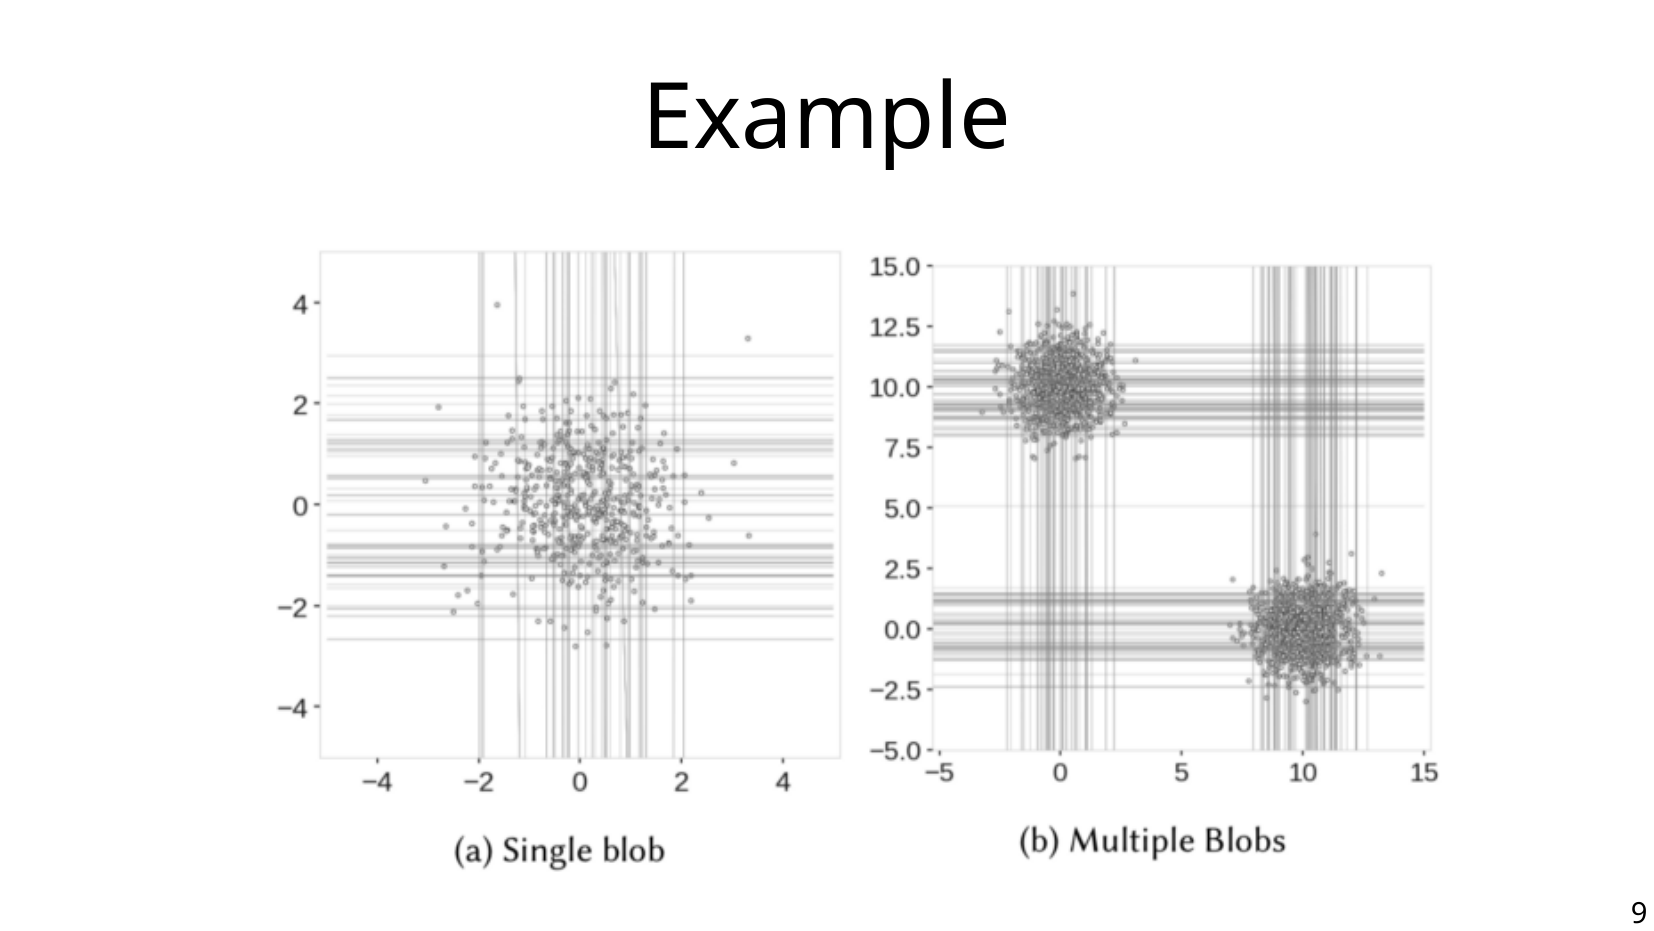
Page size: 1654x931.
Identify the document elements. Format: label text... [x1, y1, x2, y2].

picture [213, 226, 1459, 879]
title Example [82, 1, 1571, 226]
